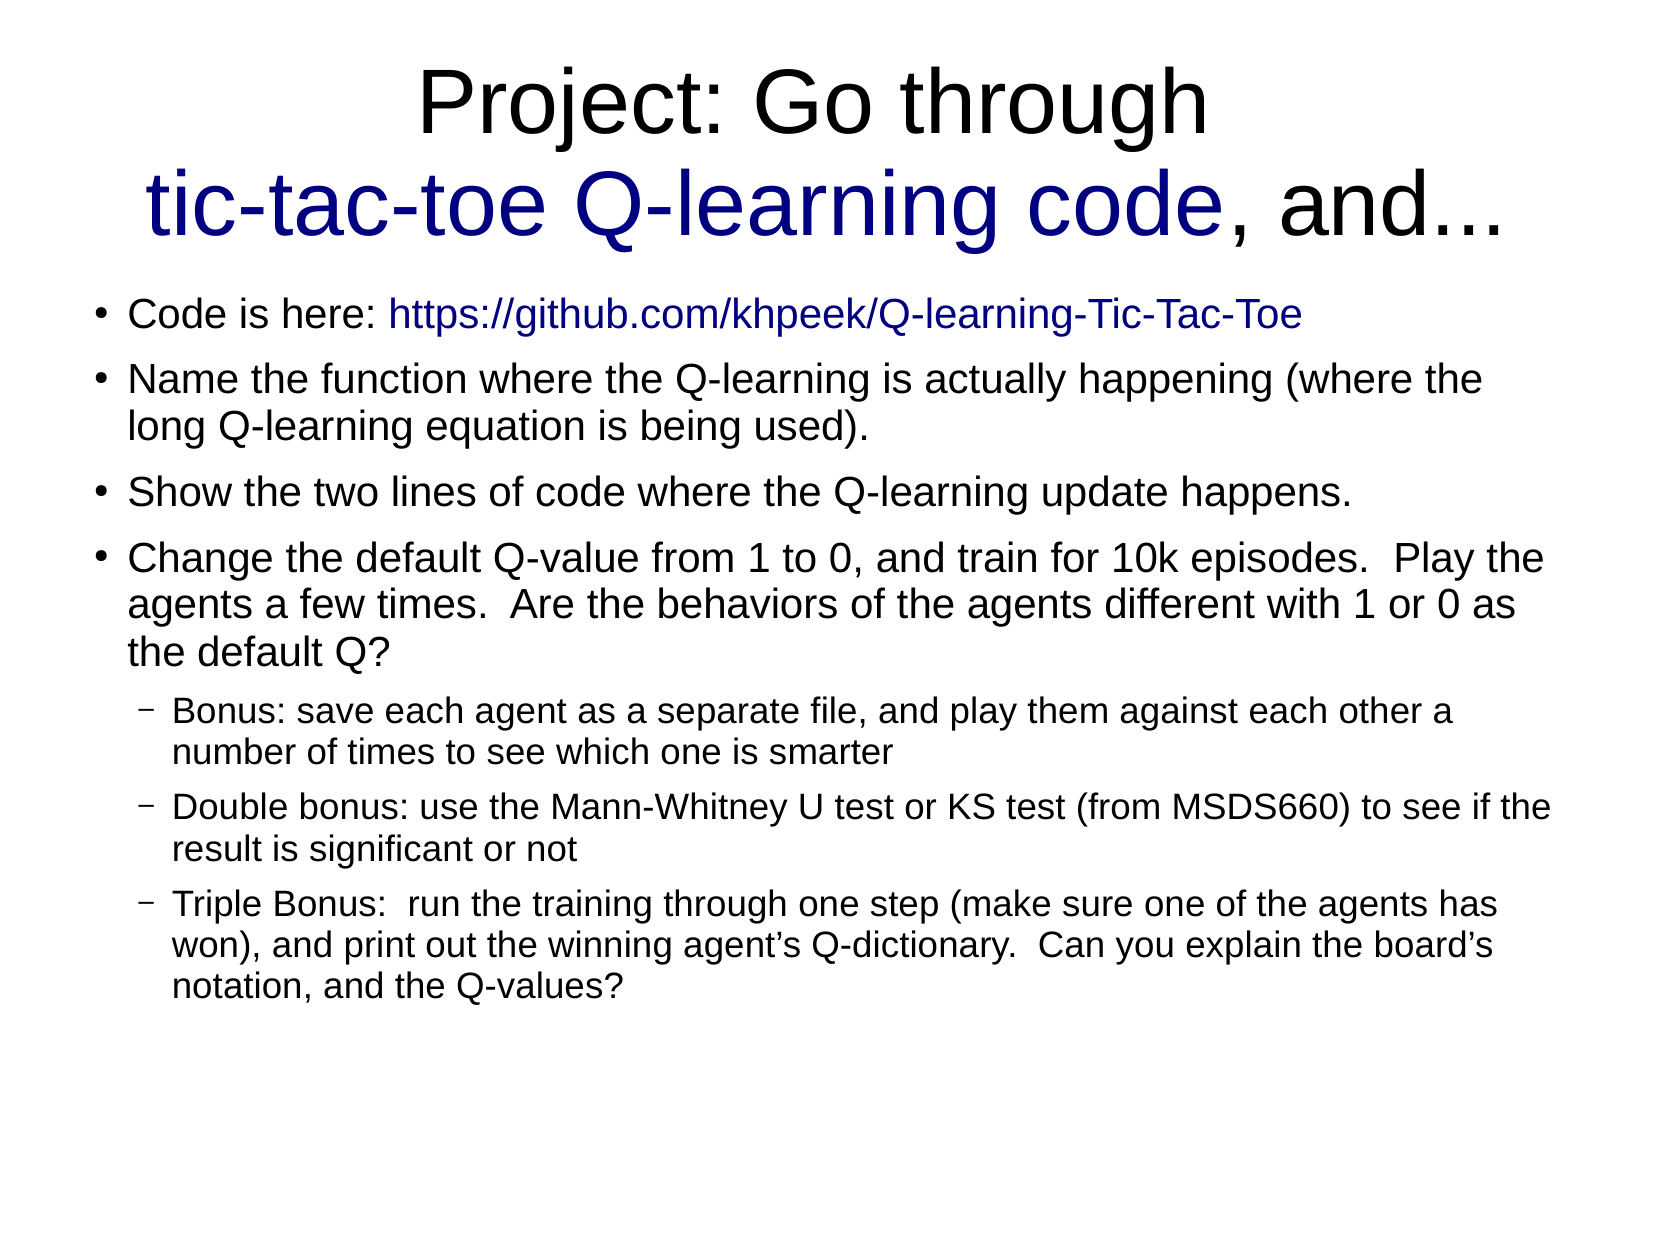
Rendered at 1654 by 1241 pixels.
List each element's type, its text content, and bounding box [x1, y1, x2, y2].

list Code is here: https://github.com/khpeek/Q-learning-Tic-Tac-Toe Name the function where the Q-learning is actually happening (where the long Q-learning equation is being used). Show the two lines of code where the Q-learning update happens. Change the default Q-value from 1 to 0, and train for 10k episodes. Play the agents a few times. Are the behaviors of the agents different with 1 or 0 as the default Q? Bonus: save each agent as a separate file, and play them against each other a number of times to see which one is smarter Double bonus: use the Mann-Whitney U test or KS test (from MSDS660) to see if the result is significant or not Triple Bonus: run the training through one step (make sure one of the agents has won), and print out the winning agent’s Q-dictionary. Can you explain the board’s notation, and the Q-values? [82, 290, 1571, 1010]
title Project: Go through tic-tac-toe Q-learning code, and... [82, 49, 1571, 257]
